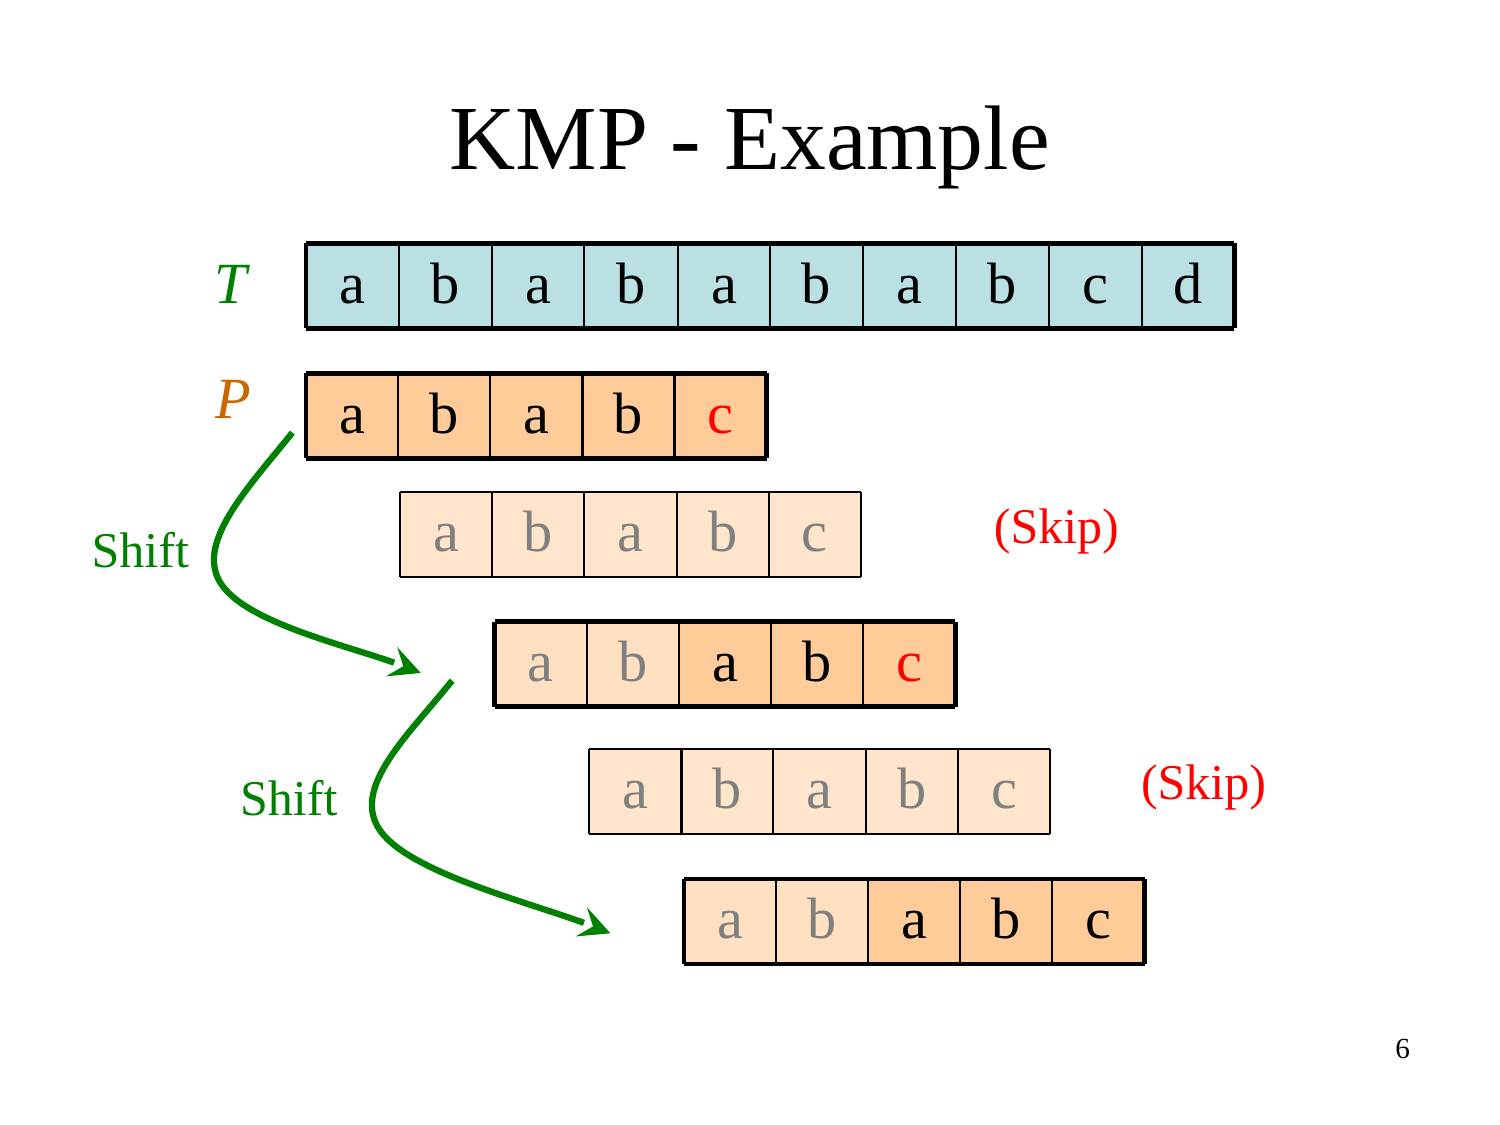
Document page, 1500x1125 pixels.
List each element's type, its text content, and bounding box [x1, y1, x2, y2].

text_box a [585, 493, 676, 576]
text_box a [401, 493, 491, 576]
text_box b [585, 246, 677, 326]
text_box (Skip) [1126, 747, 1282, 819]
text_box a [491, 376, 581, 456]
text_box b [584, 376, 673, 456]
text_box c [1053, 881, 1142, 962]
text_box c [676, 376, 764, 456]
text_box a [493, 246, 583, 326]
text_box b [777, 881, 867, 962]
text_box c [959, 750, 1049, 833]
text_box b [867, 750, 957, 833]
text_box c [864, 624, 953, 704]
text_box b [771, 246, 862, 326]
text_box c [770, 493, 860, 576]
text_box b [961, 881, 1051, 962]
text_box (Skip) [979, 491, 1135, 563]
text_box b [683, 750, 772, 833]
text_box Shift [225, 763, 353, 835]
text_box a [680, 624, 770, 704]
text_box b [957, 246, 1048, 326]
text_box d [1143, 246, 1232, 326]
text_box P [201, 359, 267, 440]
text_box b [588, 624, 678, 704]
text_box b [400, 246, 491, 326]
text_box a [774, 750, 865, 833]
text_box a [864, 246, 955, 326]
text_box a [869, 881, 959, 962]
text_box a [679, 246, 769, 326]
text_box c [1050, 246, 1141, 326]
text_box a [686, 881, 775, 962]
text_box a [497, 624, 586, 704]
text_box b [772, 624, 862, 704]
text_box Shift [76, 515, 205, 587]
text_box b [678, 493, 768, 576]
text_box a [308, 376, 397, 456]
text_box b [399, 376, 489, 456]
text_box a [590, 750, 680, 833]
text_box b [493, 493, 583, 576]
text_box T [199, 243, 262, 324]
text_box a [308, 246, 398, 326]
title KMP - Example [75, 45, 1426, 233]
